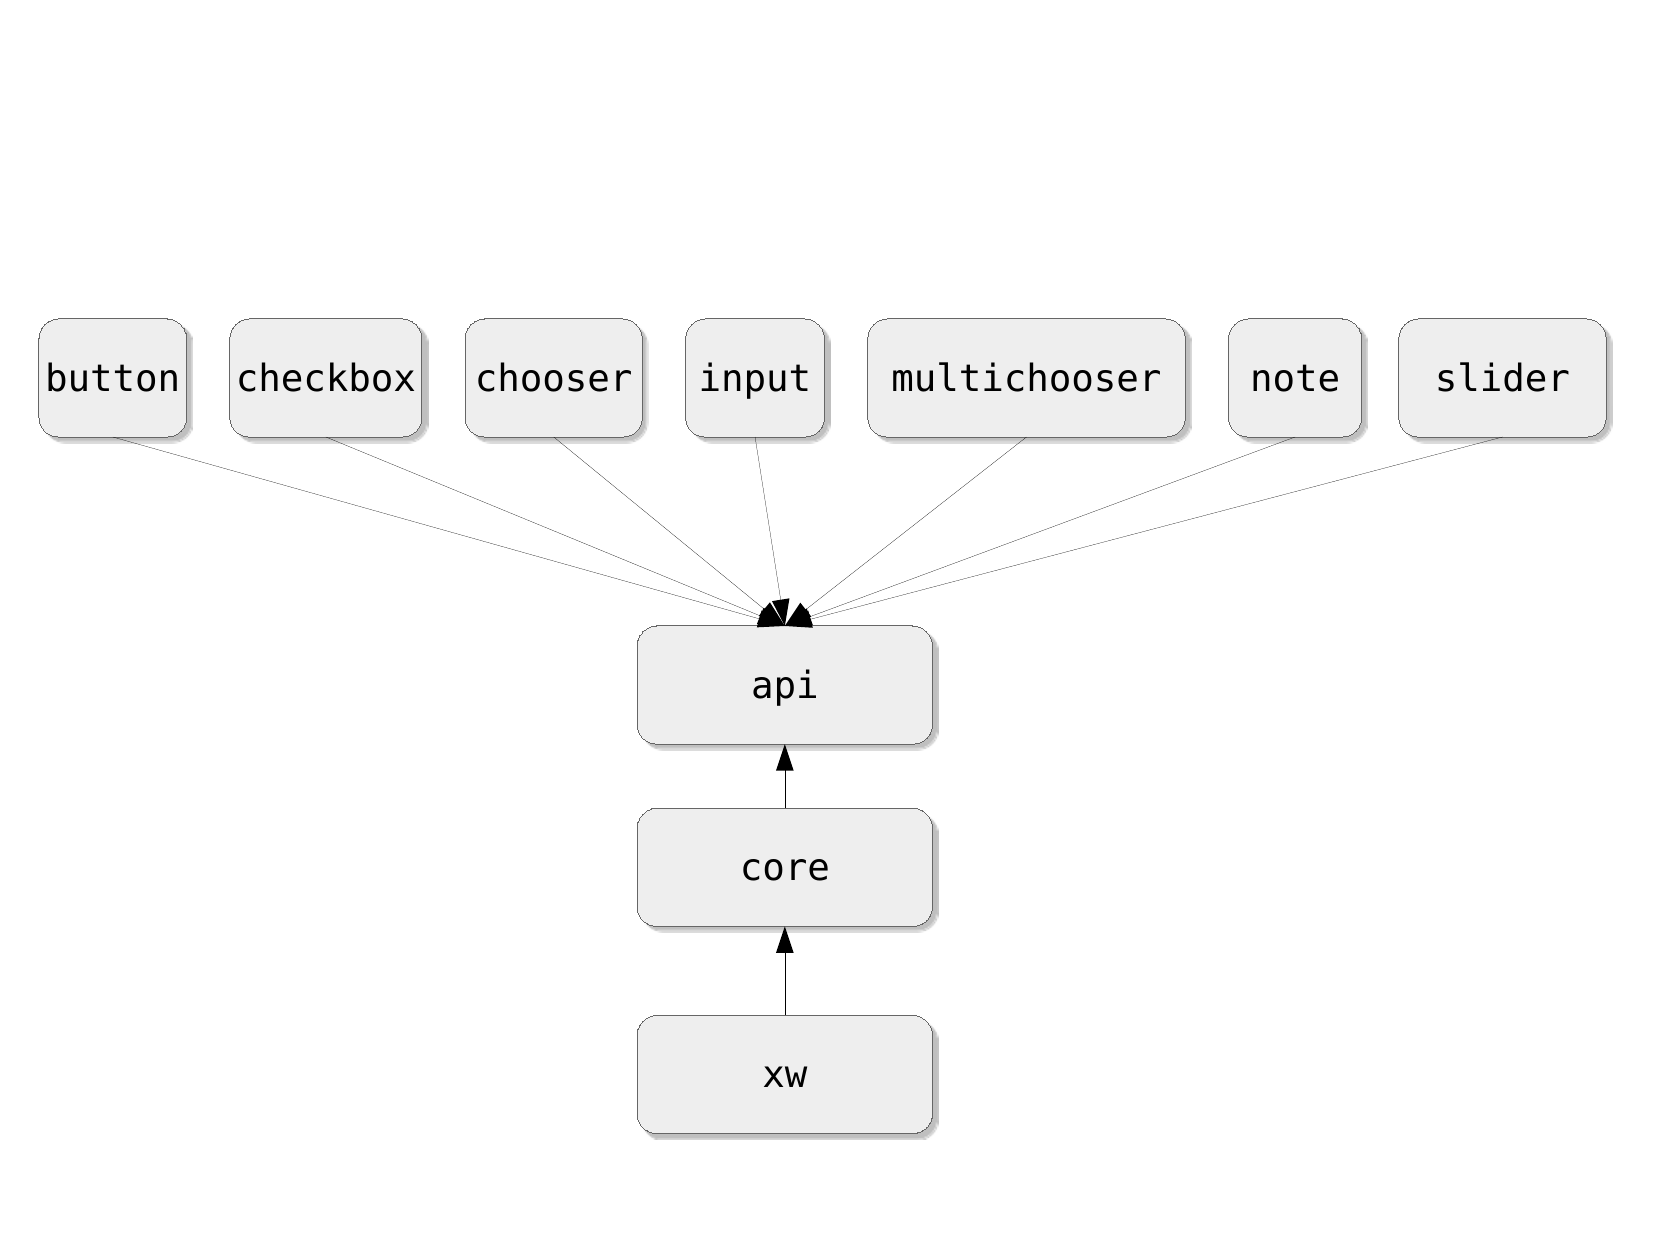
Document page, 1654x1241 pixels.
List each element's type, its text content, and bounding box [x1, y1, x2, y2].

text_box multichooser [867, 318, 1186, 438]
text_box slider [1398, 318, 1607, 438]
text_box core [637, 808, 933, 927]
text_box checkbox [229, 318, 422, 438]
text_box note [1228, 318, 1362, 438]
text_box input [685, 318, 825, 438]
text_box chooser [465, 318, 643, 438]
text_box button [38, 318, 187, 438]
text_box xw [637, 1015, 933, 1134]
text_box api [637, 625, 933, 745]
